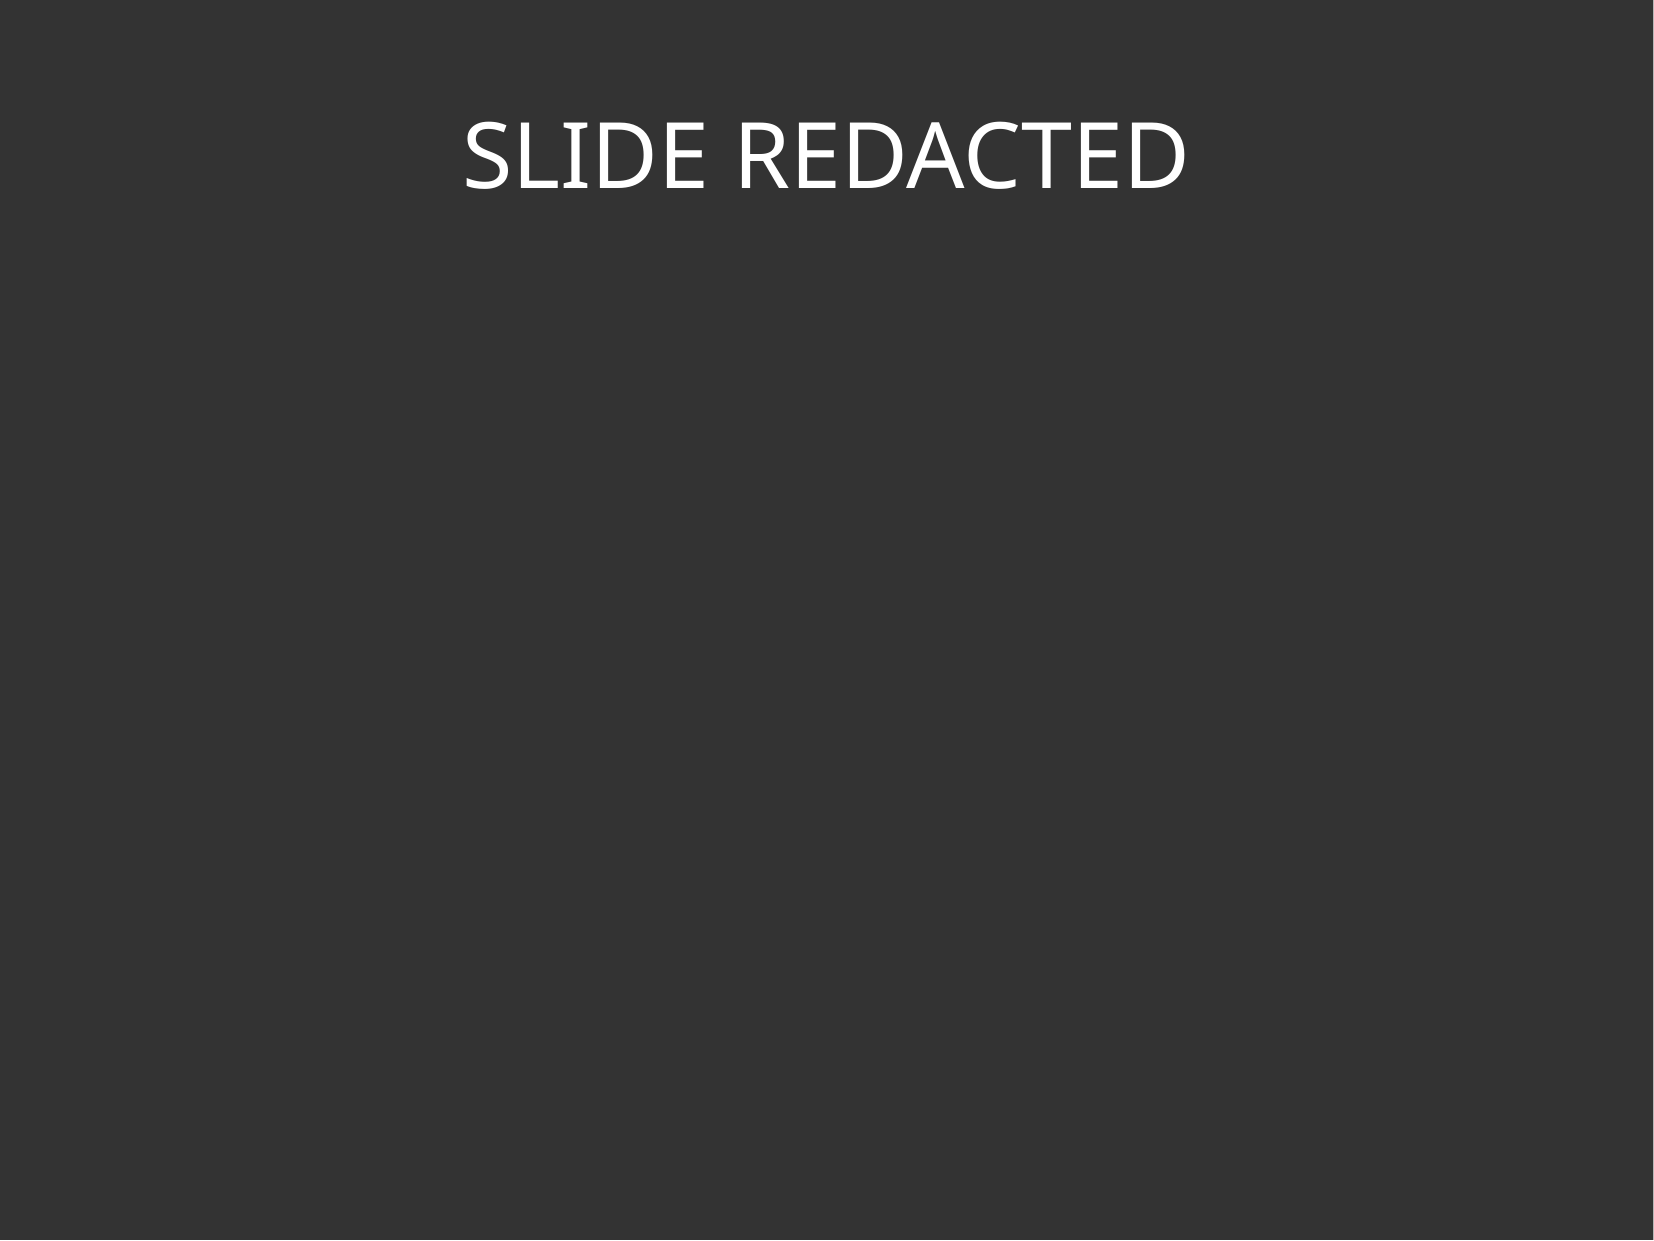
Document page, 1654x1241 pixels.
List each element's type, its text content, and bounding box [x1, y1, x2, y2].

title SLIDE REDACTED [82, 49, 1571, 257]
